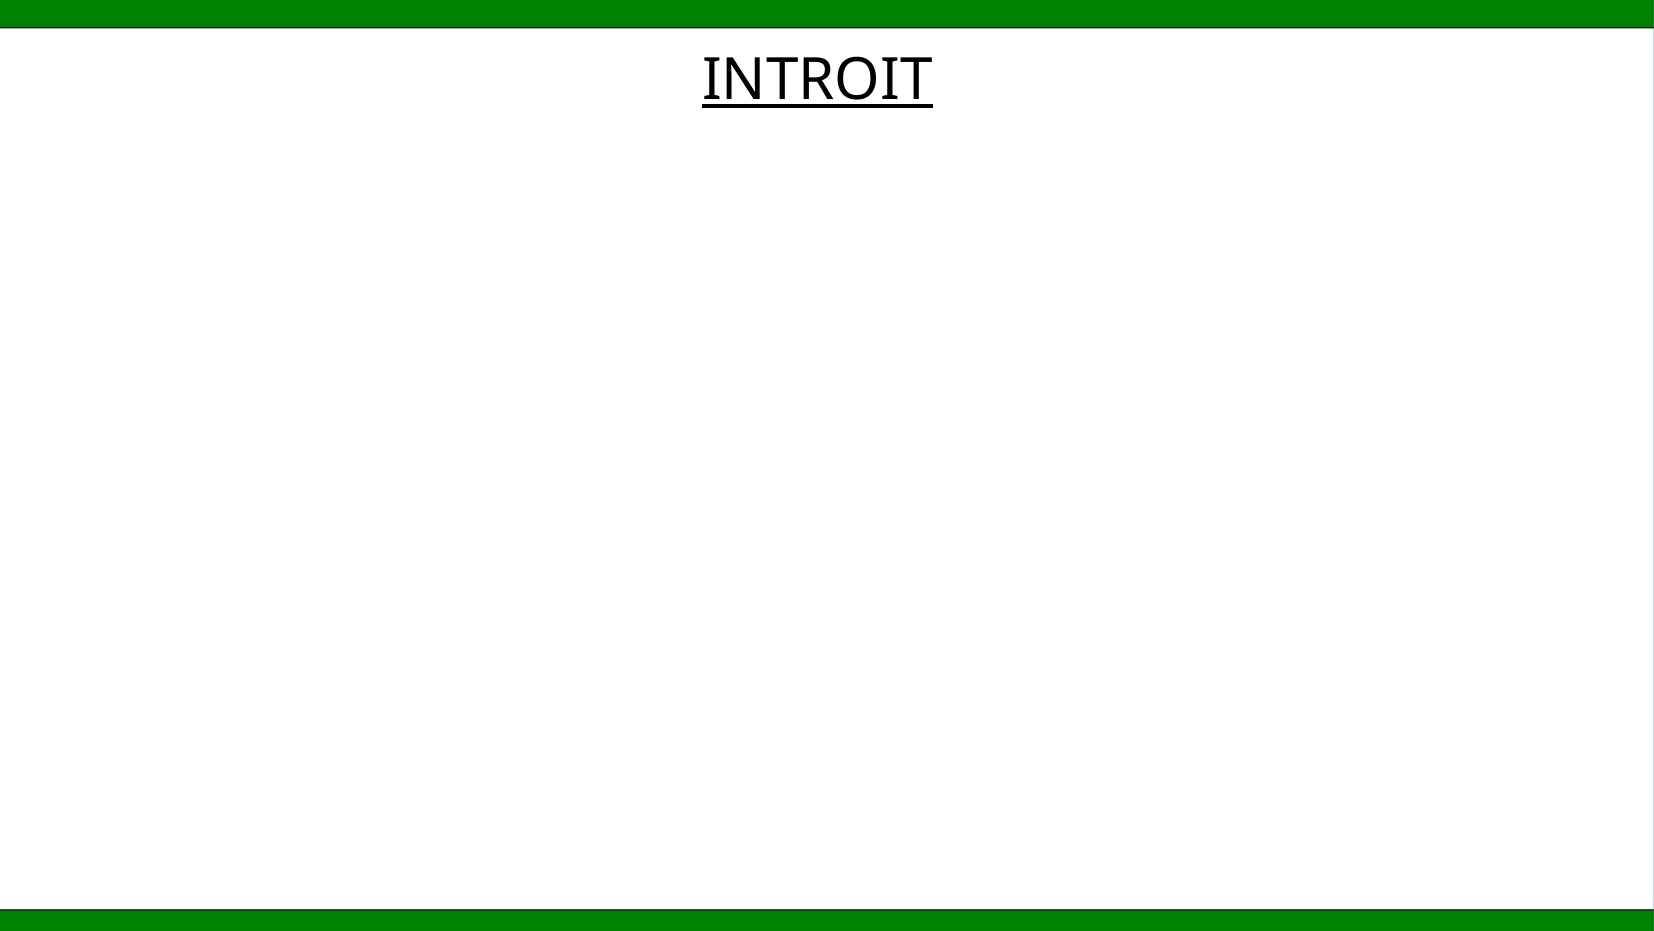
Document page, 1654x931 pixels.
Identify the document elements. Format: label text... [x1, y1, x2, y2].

text_box INTROIT [90, 30, 1546, 123]
picture [0, 0, 1654, 931]
